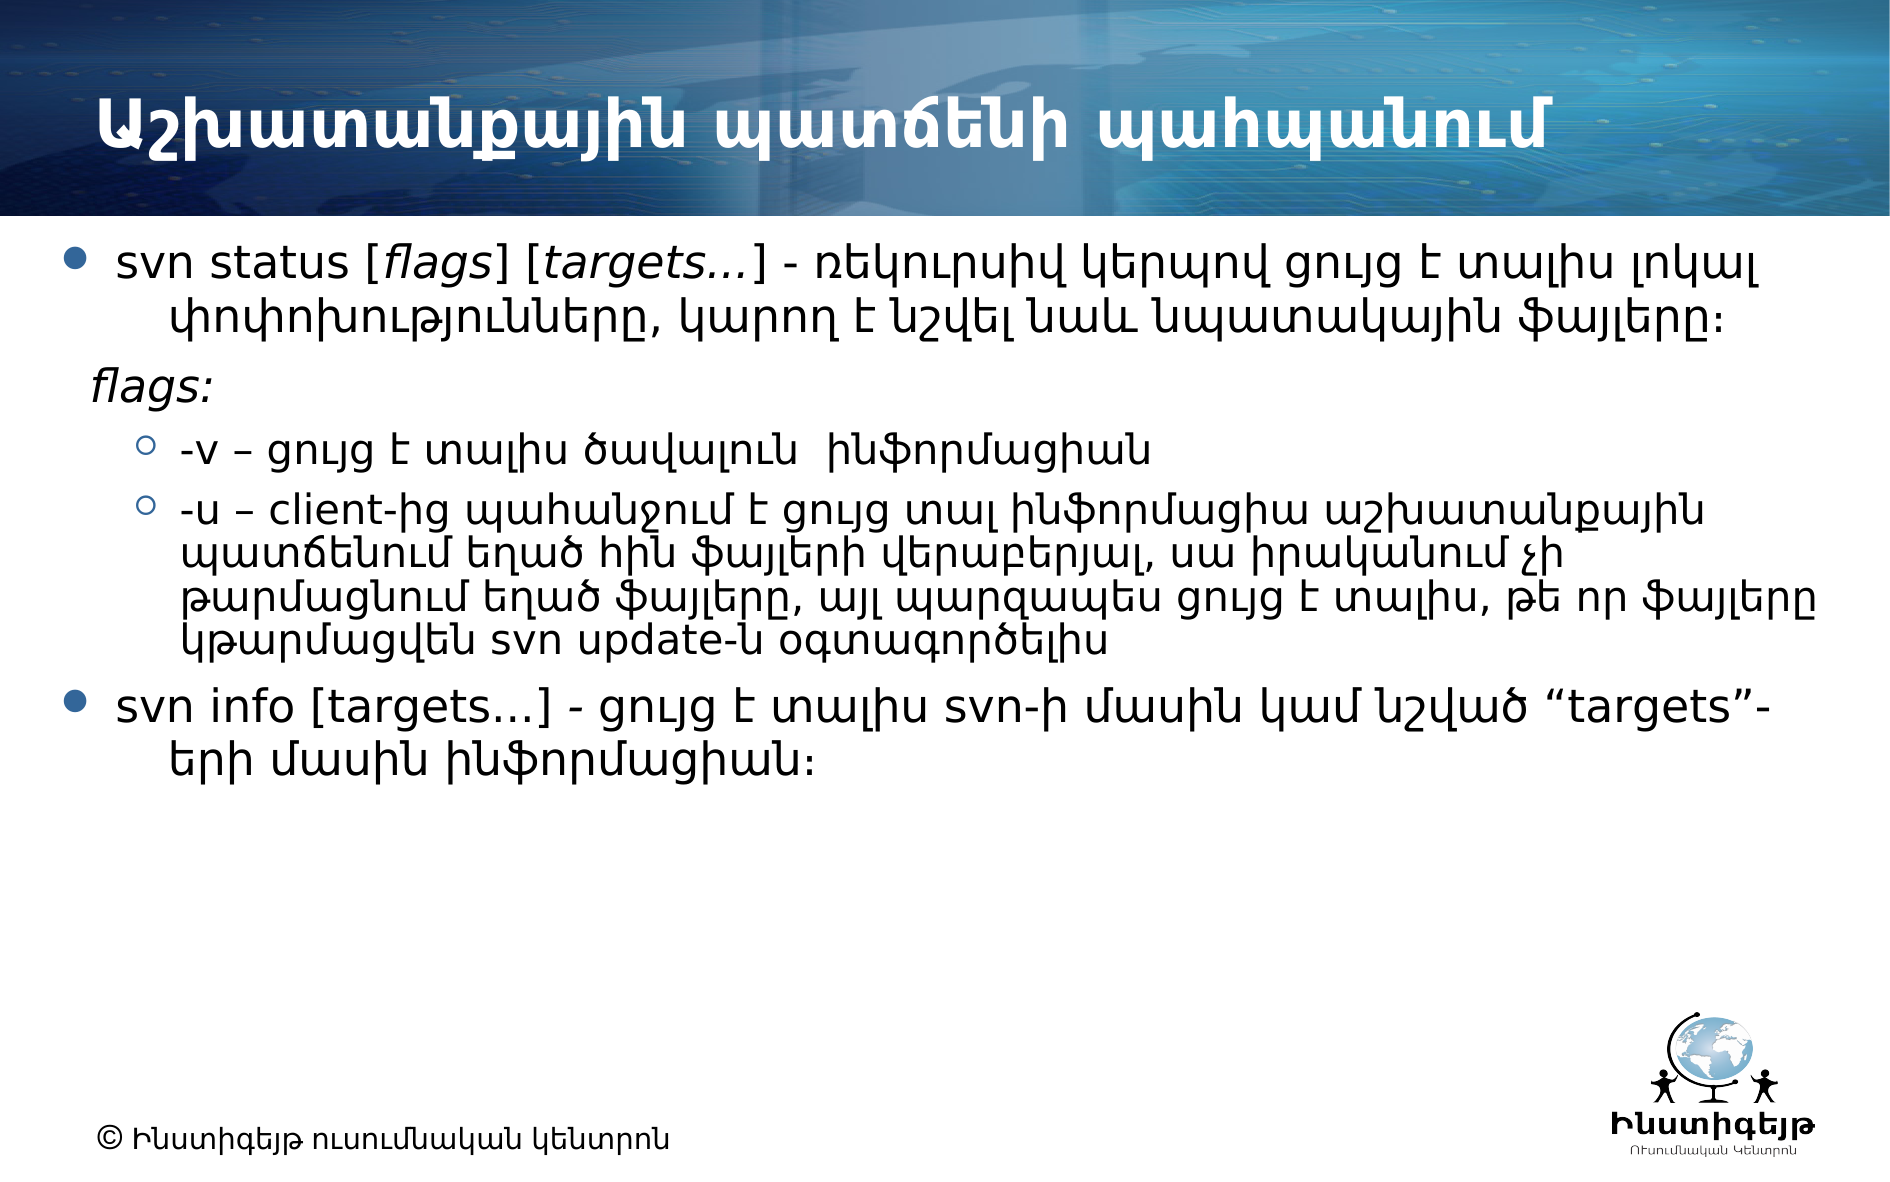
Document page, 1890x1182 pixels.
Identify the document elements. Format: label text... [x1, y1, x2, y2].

picture [0, 0, 1890, 216]
title Աշխատանքային պատճենի պահպանում [94, 54, 1793, 210]
picture [1612, 1012, 1815, 1157]
list svn status [flags] [targets...] - ռեկուրսիվ կերպով ցույց է տալիս լոկալ փոփոխությունները, կարող է նշվել նաև նպատակային ֆայլերը։ flags: -v – ցույց է տալիս ծավալուն ինֆորմացիան -u – client-ից պահանջում է ցույց տալ ինֆորմացիա աշխատանքային պատճենում եղած հին ֆայլերի վերաբերյալ, սա իրականում չի թարմացնում եղած ֆայլերը, այլ պարզապես ցույց է տալիս, թե որ ֆայլերը կթարմացվեն svn update-ն օգտագործելիս svn info [targets...] - ցույց է տալիս svn-ի մասին կամ նշված “targets”-երի մասին ինֆորմացիան։ [59, 236, 1831, 1001]
